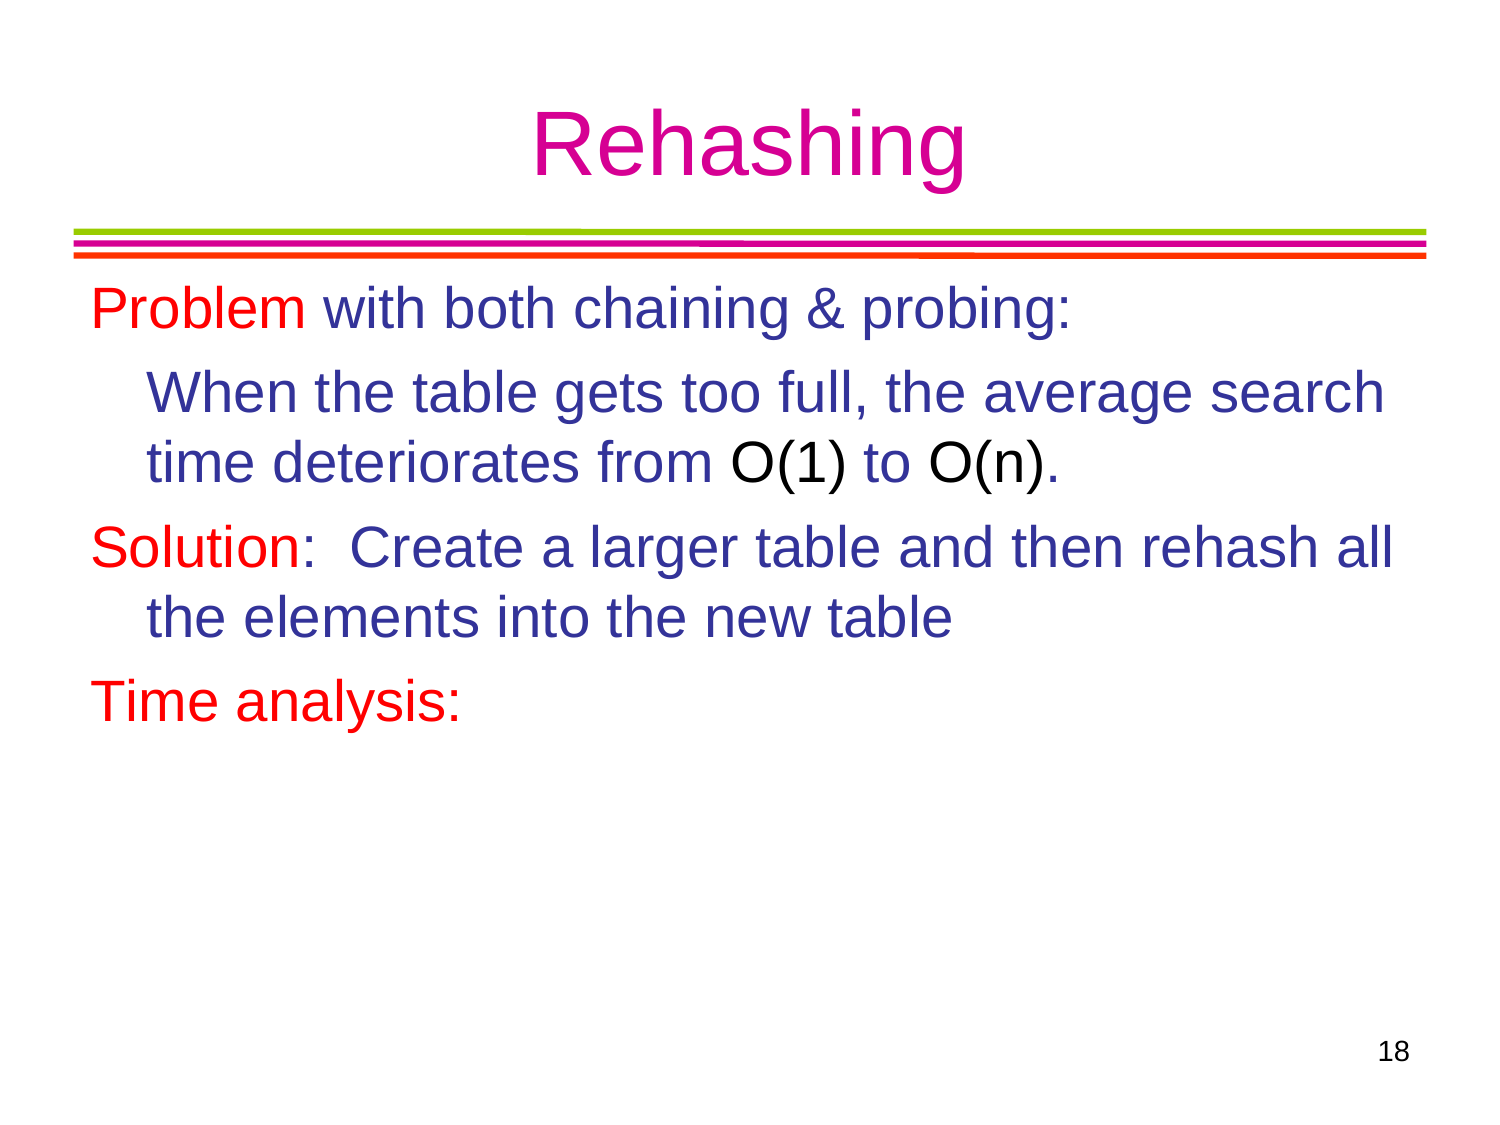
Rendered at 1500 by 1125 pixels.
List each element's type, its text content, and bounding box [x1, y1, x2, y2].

text_box Problem with both chaining & probing: When the table gets too full, the average search time deteriorates from O(1) to O(n). Solution: Create a larger table and then rehash all the elements into the new table Time analysis: [75, 262, 1426, 1005]
text_box <number> [1074, 1024, 1426, 1103]
text_box Rehashing [75, 45, 1426, 233]
